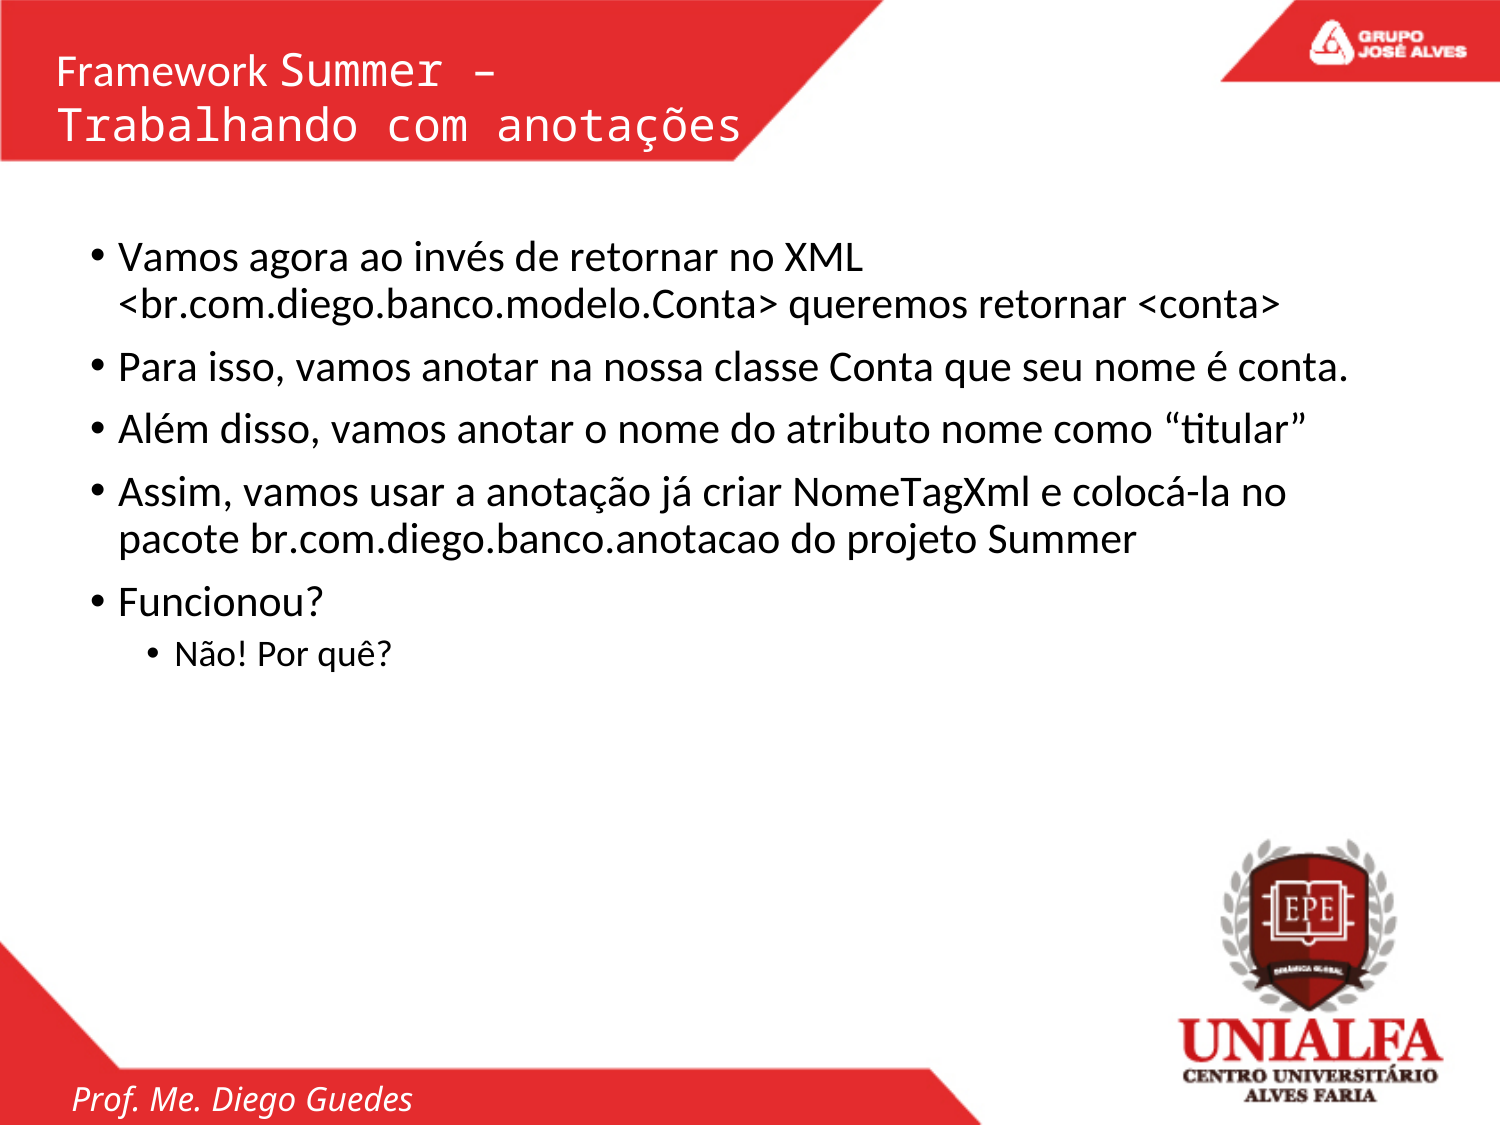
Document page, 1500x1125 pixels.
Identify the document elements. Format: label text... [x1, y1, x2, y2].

list Vamos agora ao invés de retornar no XML <br.com.diego.banco.modelo.Conta> queremos retornar <conta> Para isso, vamos anotar na nossa classe Conta que seu nome é conta. Além disso, vamos anotar o nome do atributo nome como “titular” Assim, vamos usar a anotação já criar NomeTagXml e colocá-la no pacote br.com.diego.banco.anotacao do projeto Summer Funcionou? Não! Por quê? [75, 225, 1426, 933]
text_box Framework Summer – Trabalhando com anotações [41, 32, 771, 158]
text_box Prof. Me. Diego Guedes [56, 1070, 711, 1125]
picture [0, 0, 1500, 1125]
